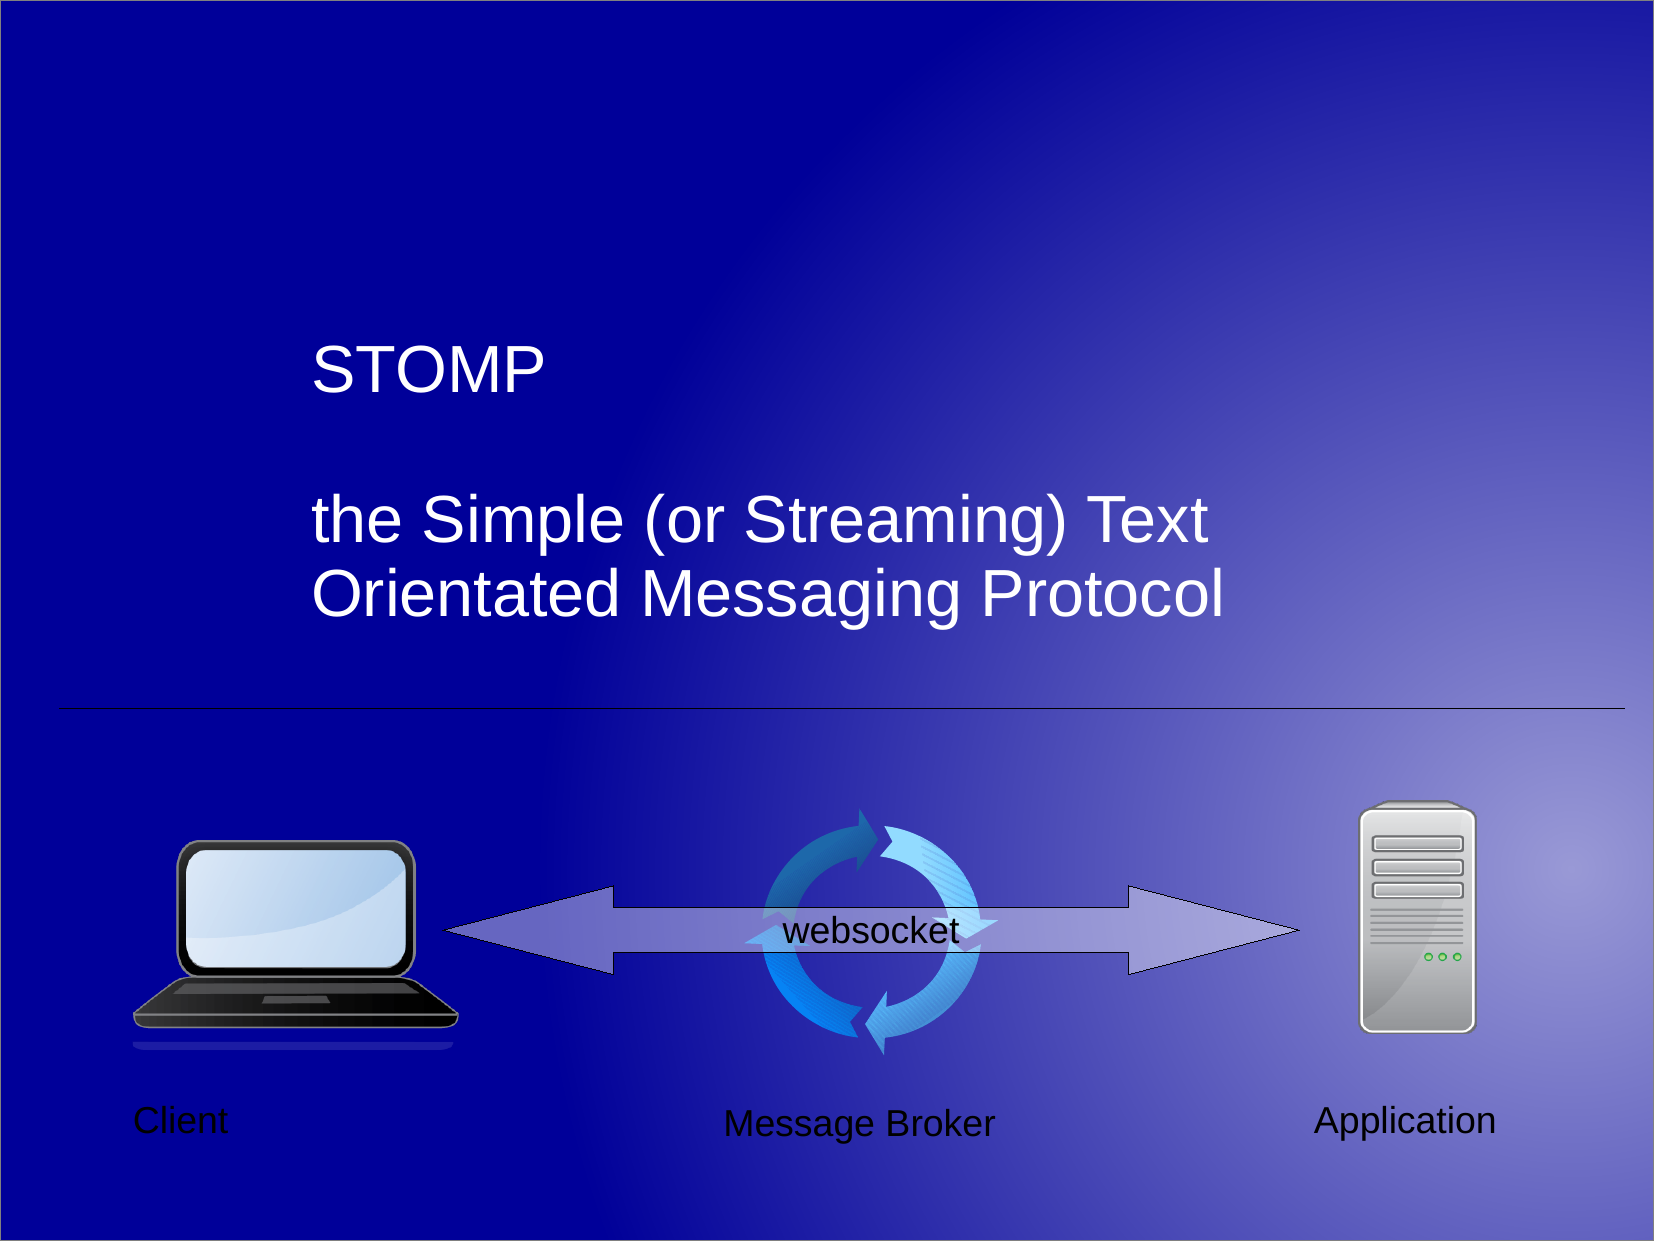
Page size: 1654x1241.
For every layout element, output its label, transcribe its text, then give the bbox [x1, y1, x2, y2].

picture [738, 797, 1004, 907]
text_box Message Broker [708, 1094, 1123, 1152]
picture [1358, 800, 1477, 1034]
text_box websocket [442, 885, 1300, 975]
picture [738, 953, 1004, 1063]
text_box STOMP the Simple (or Streaming) Text Orientated Messaging Protocol [296, 324, 1536, 637]
text_box Application [1299, 1092, 1565, 1150]
text_box Client [118, 1092, 473, 1150]
picture [118, 826, 473, 1063]
